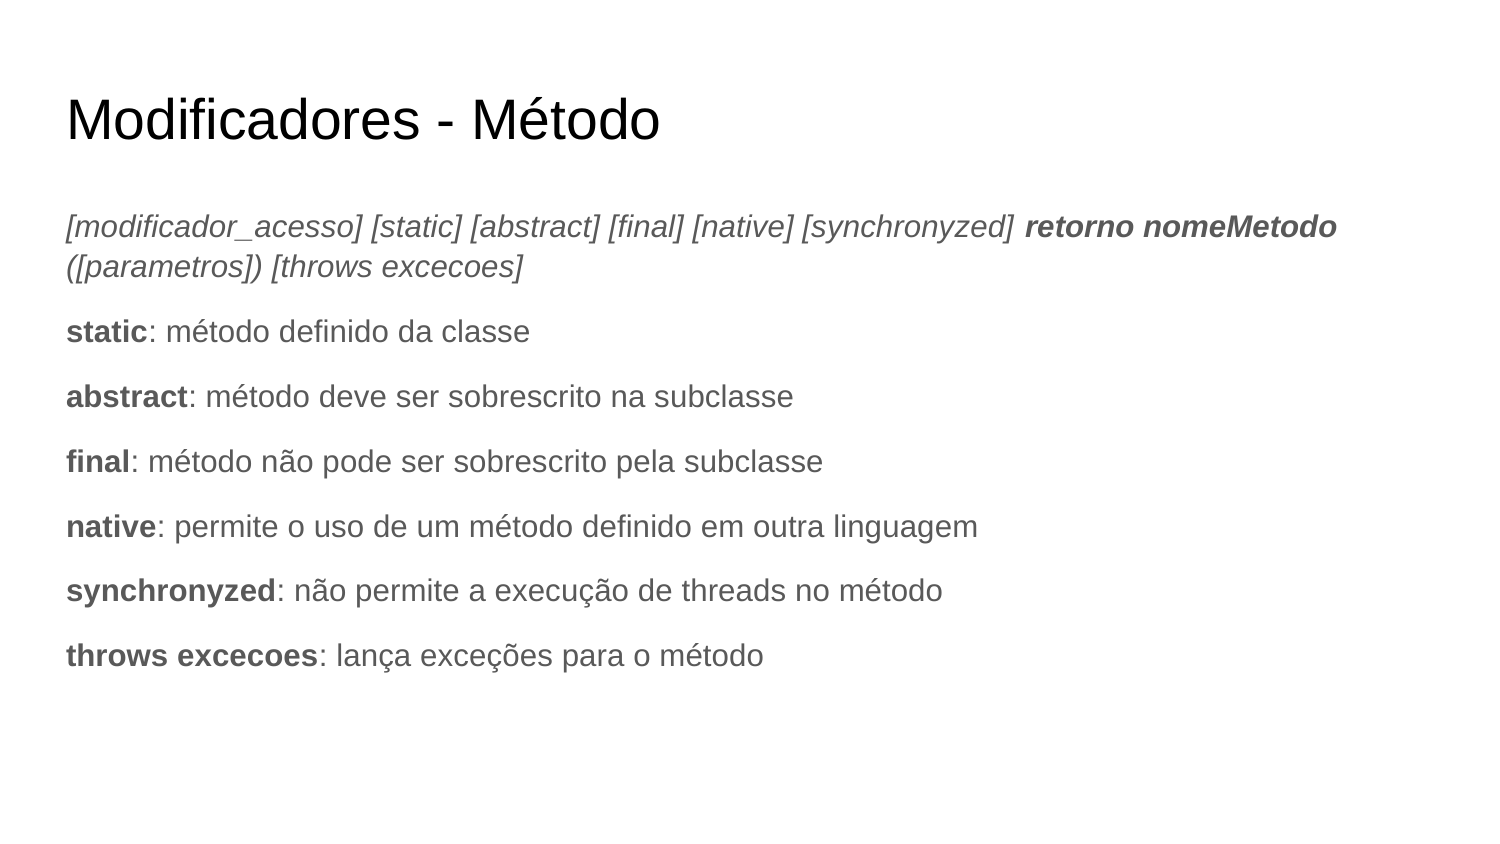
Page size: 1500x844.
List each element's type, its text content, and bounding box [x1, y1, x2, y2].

list [modificador_acesso] [static] [abstract] [final] [native] [synchronyzed] retorno nomeMetodo ([parametros]) [throws excecoes] static: método definido da classe abstract: método deve ser sobrescrito na subclasse final: método não pode ser sobrescrito pela subclasse native: permite o uso de um método definido em outra linguagem synchronyzed: não permite a execução de threads no método throws excecoes: lança exceções para o método [51, 189, 1449, 750]
title Modificadores - Método [51, 72, 1449, 167]
